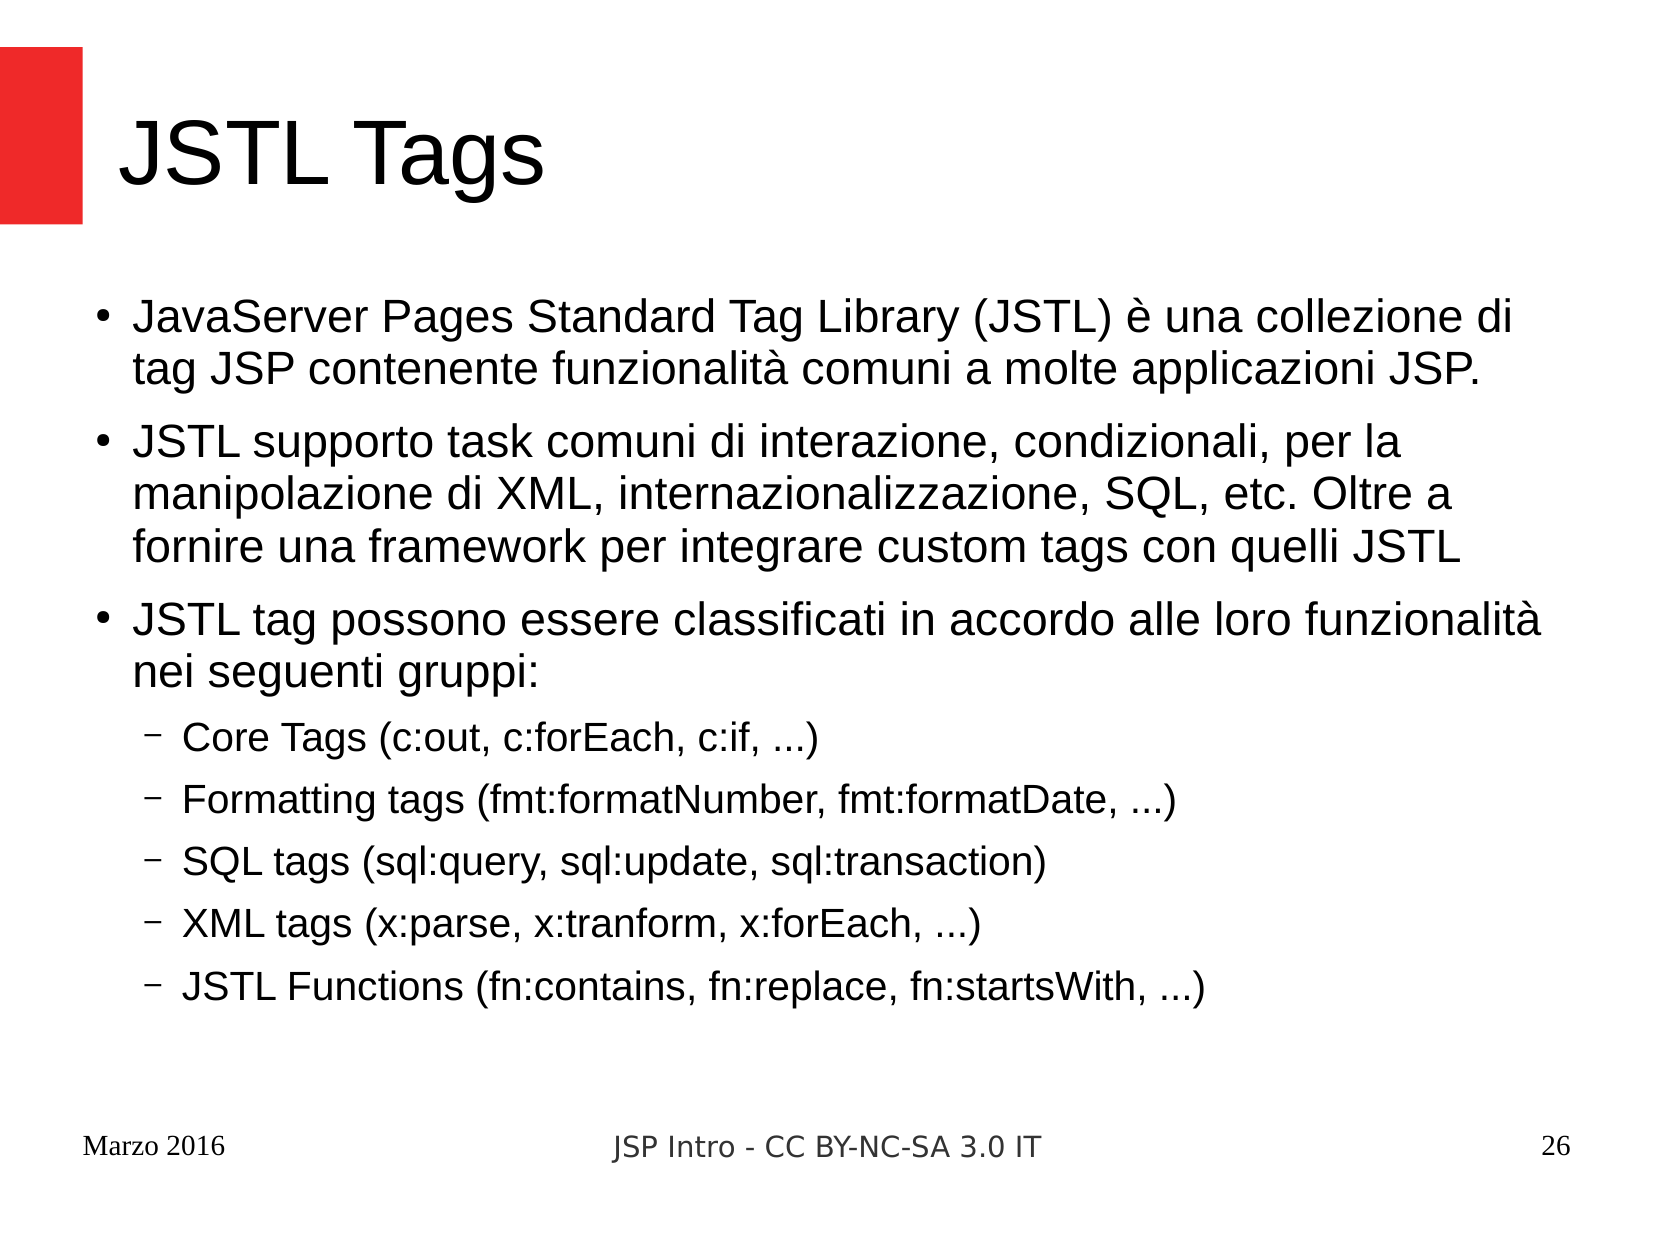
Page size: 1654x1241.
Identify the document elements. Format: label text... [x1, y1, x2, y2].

title JSTL Tags [118, 49, 1607, 257]
list JavaServer Pages Standard Tag Library (JSTL) è una collezione di tag JSP contenente funzionalità comuni a molte applicazioni JSP. JSTL supporto task comuni di interazione, condizionali, per la manipolazione di XML, internazionalizzazione, SQL, etc. Oltre a fornire una framework per integrare custom tags con quelli JSTL JSTL tag possono essere classificati in accordo alle loro funzionalità nei seguenti gruppi: Core Tags (c:out, c:forEach, c:if, ...) Formatting tags (fmt:formatNumber, fmt:formatDate, ...) SQL tags (sql:query, sql:update, sql:transaction) XML tags (x:parse, x:tranform, x:forEach, ...) JSTL Functions (fn:contains, fn:replace, fn:startsWith, ...) [82, 290, 1571, 1010]
